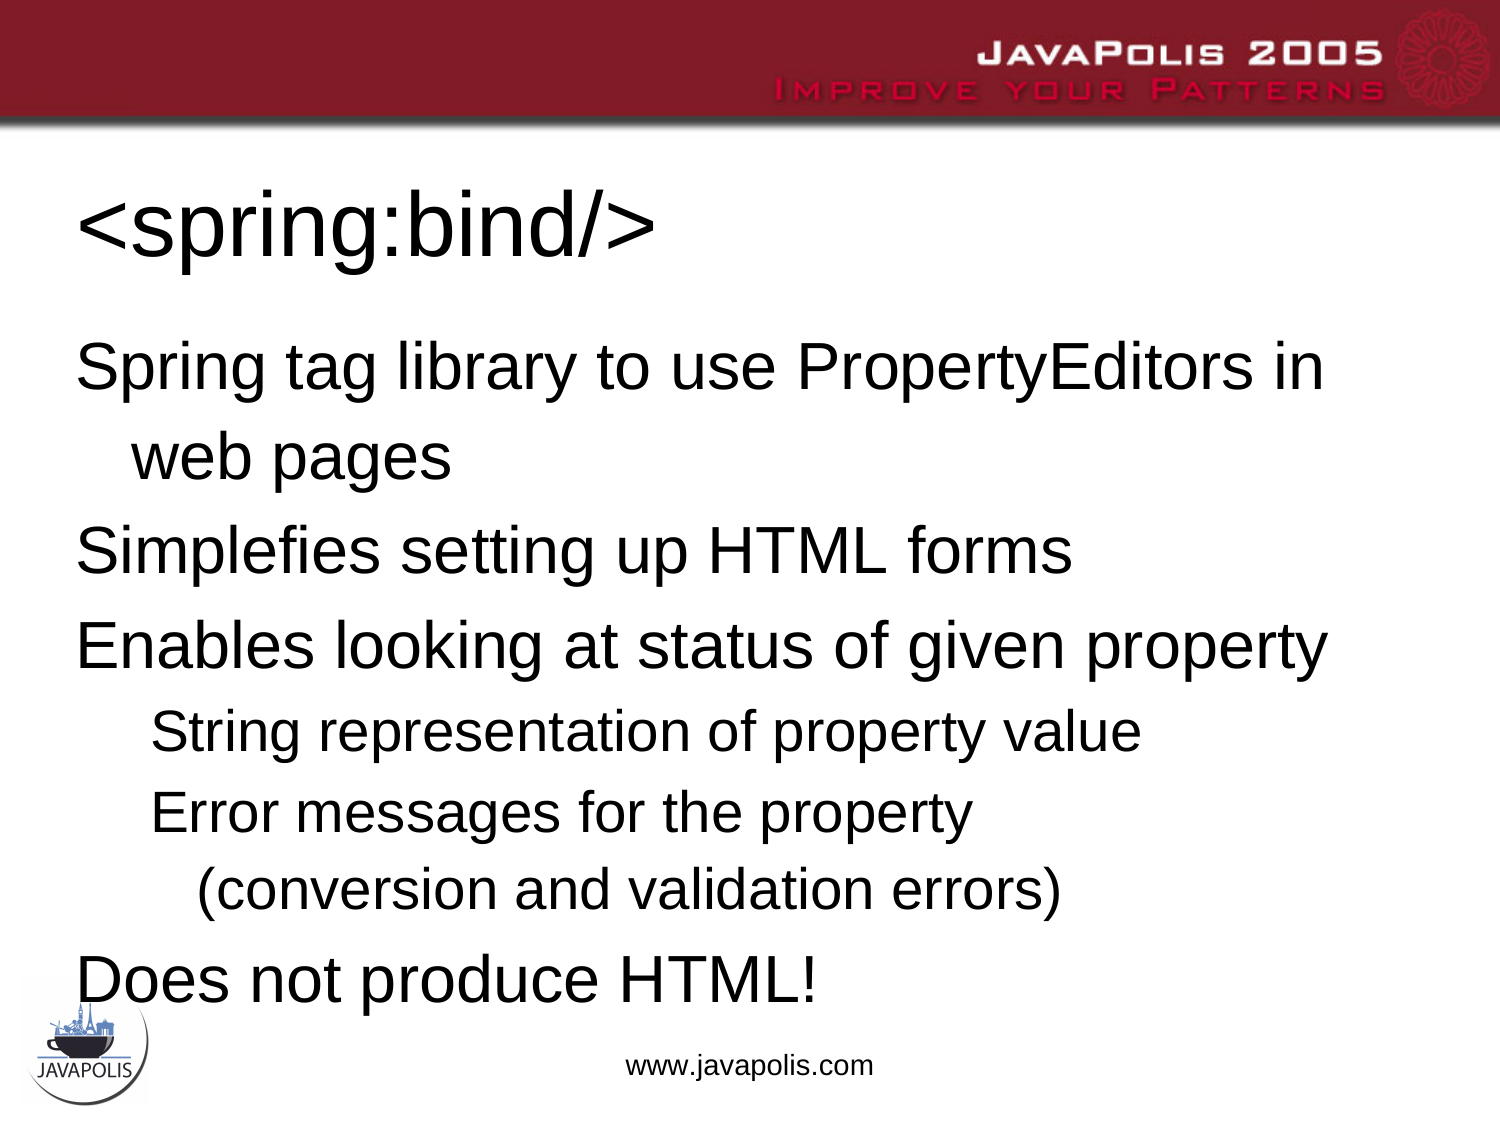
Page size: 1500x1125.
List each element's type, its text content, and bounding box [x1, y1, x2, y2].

list Spring tag library to use PropertyEditors in web pages Simplefies setting up HTML forms Enables looking at status of given property String representation of property value Error messages for the property (conversion and validation errors) Does not produce HTML! [75, 314, 1426, 1012]
picture [0, 0, 1500, 140]
picture [20, 976, 149, 1106]
title <spring:bind/> [76, 148, 1424, 279]
